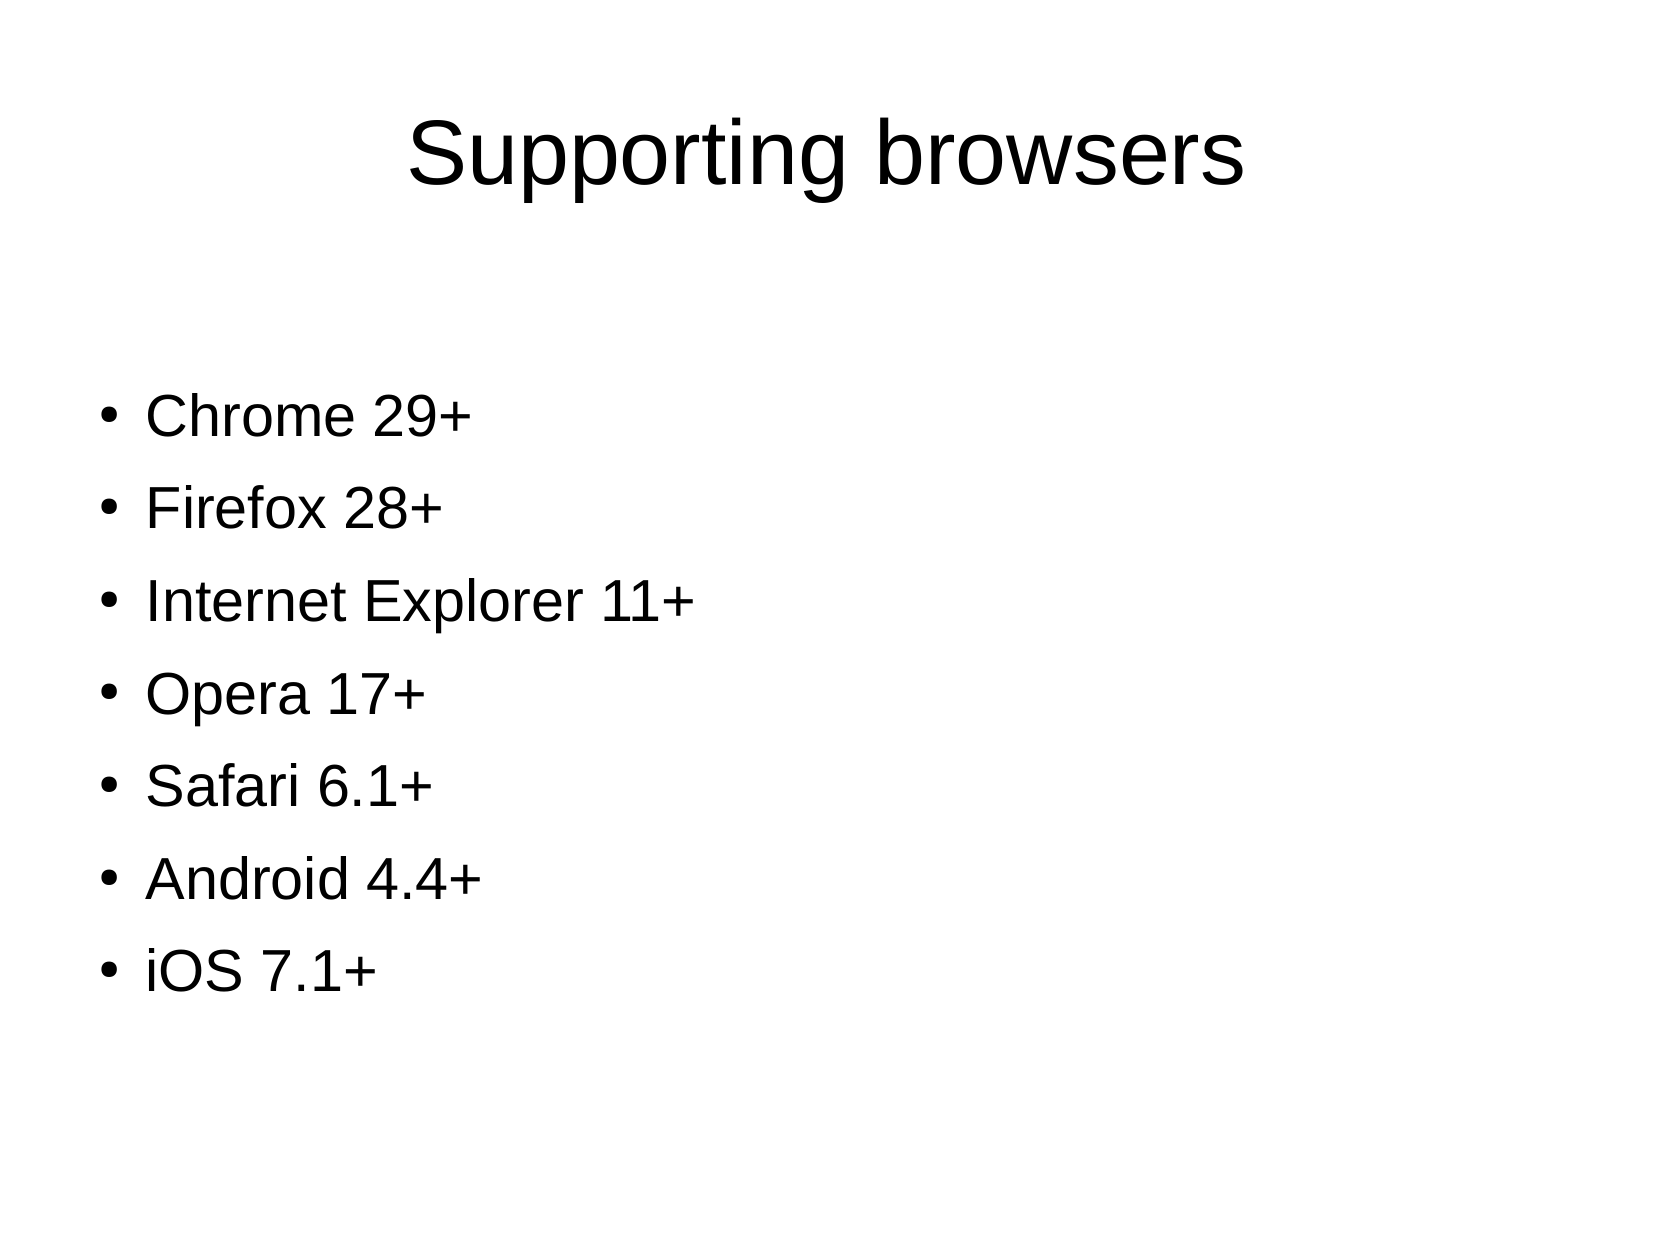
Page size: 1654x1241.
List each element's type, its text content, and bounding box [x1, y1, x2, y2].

list Chrome 29+ Firefox 28+ Internet Explorer 11+ Opera 17+ Safari 6.1+ Android 4.4+ iOS 7.1+ [82, 290, 1571, 1010]
title Supporting browsers [82, 49, 1571, 257]
